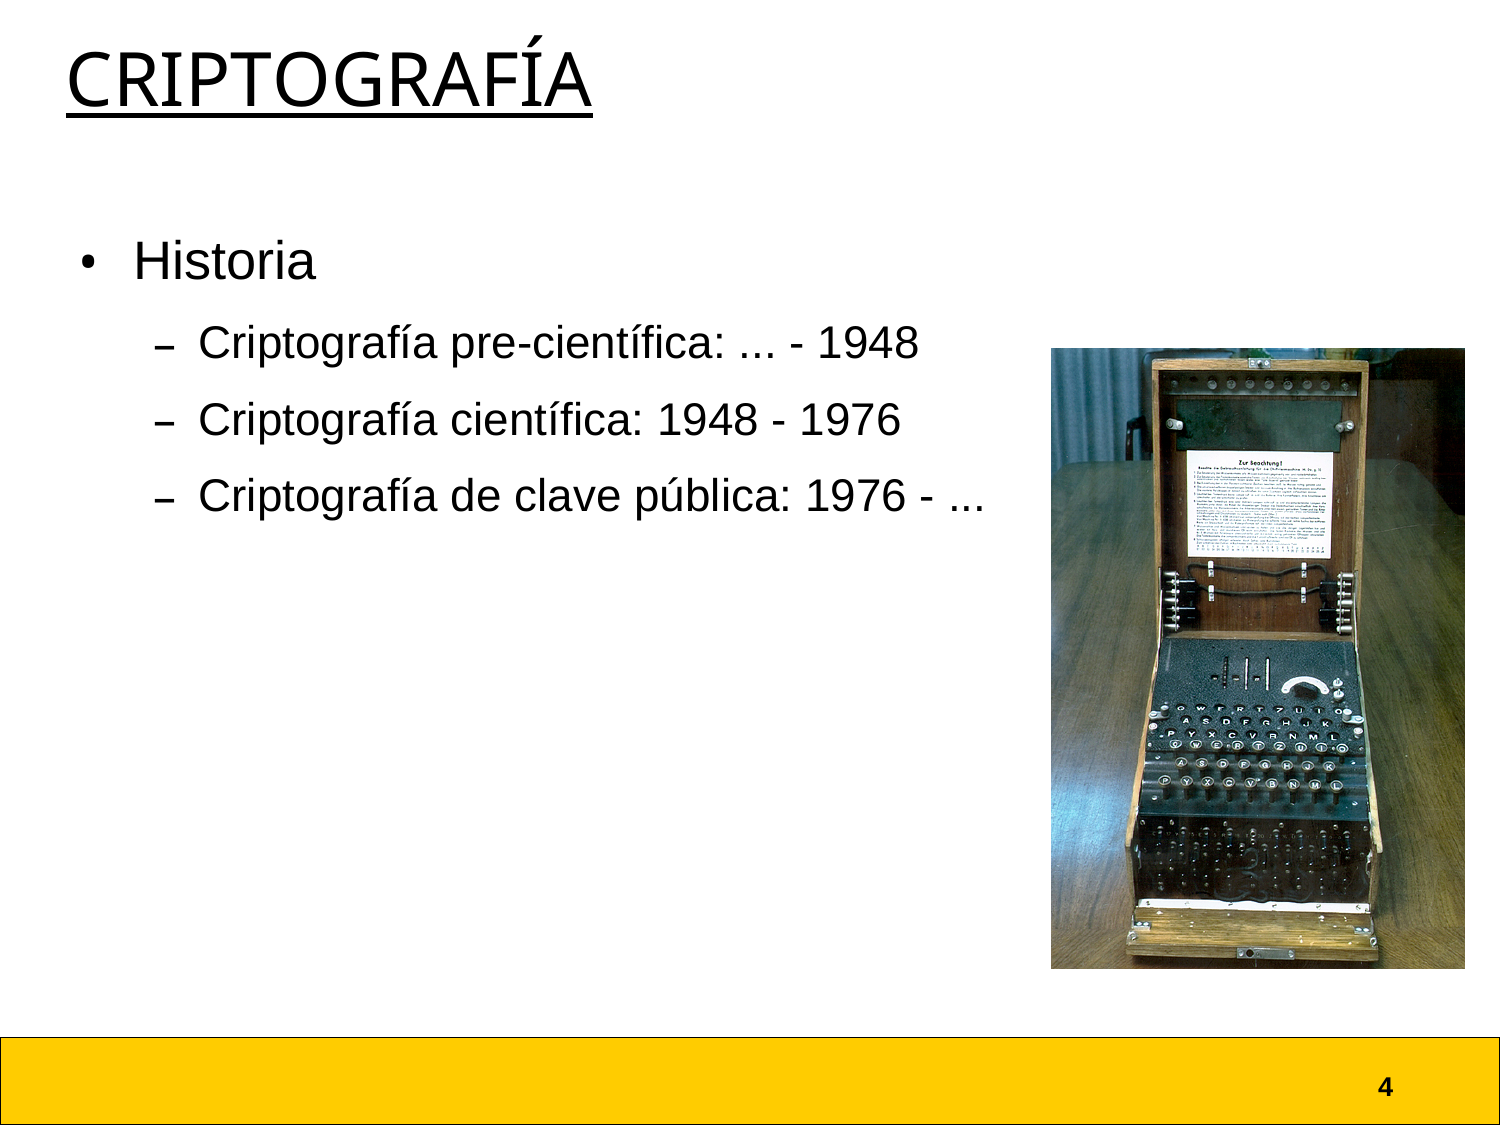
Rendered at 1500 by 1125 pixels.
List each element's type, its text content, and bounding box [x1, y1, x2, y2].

picture [1051, 348, 1465, 969]
title CRIPTOGRAFÍA [51, 0, 1433, 137]
text_box Historia Criptografía pre-científica: ... - 1948 Criptografía científica: 1948 - 1976 Criptografía de clave pública: 1976 - ... [9, 192, 1391, 982]
